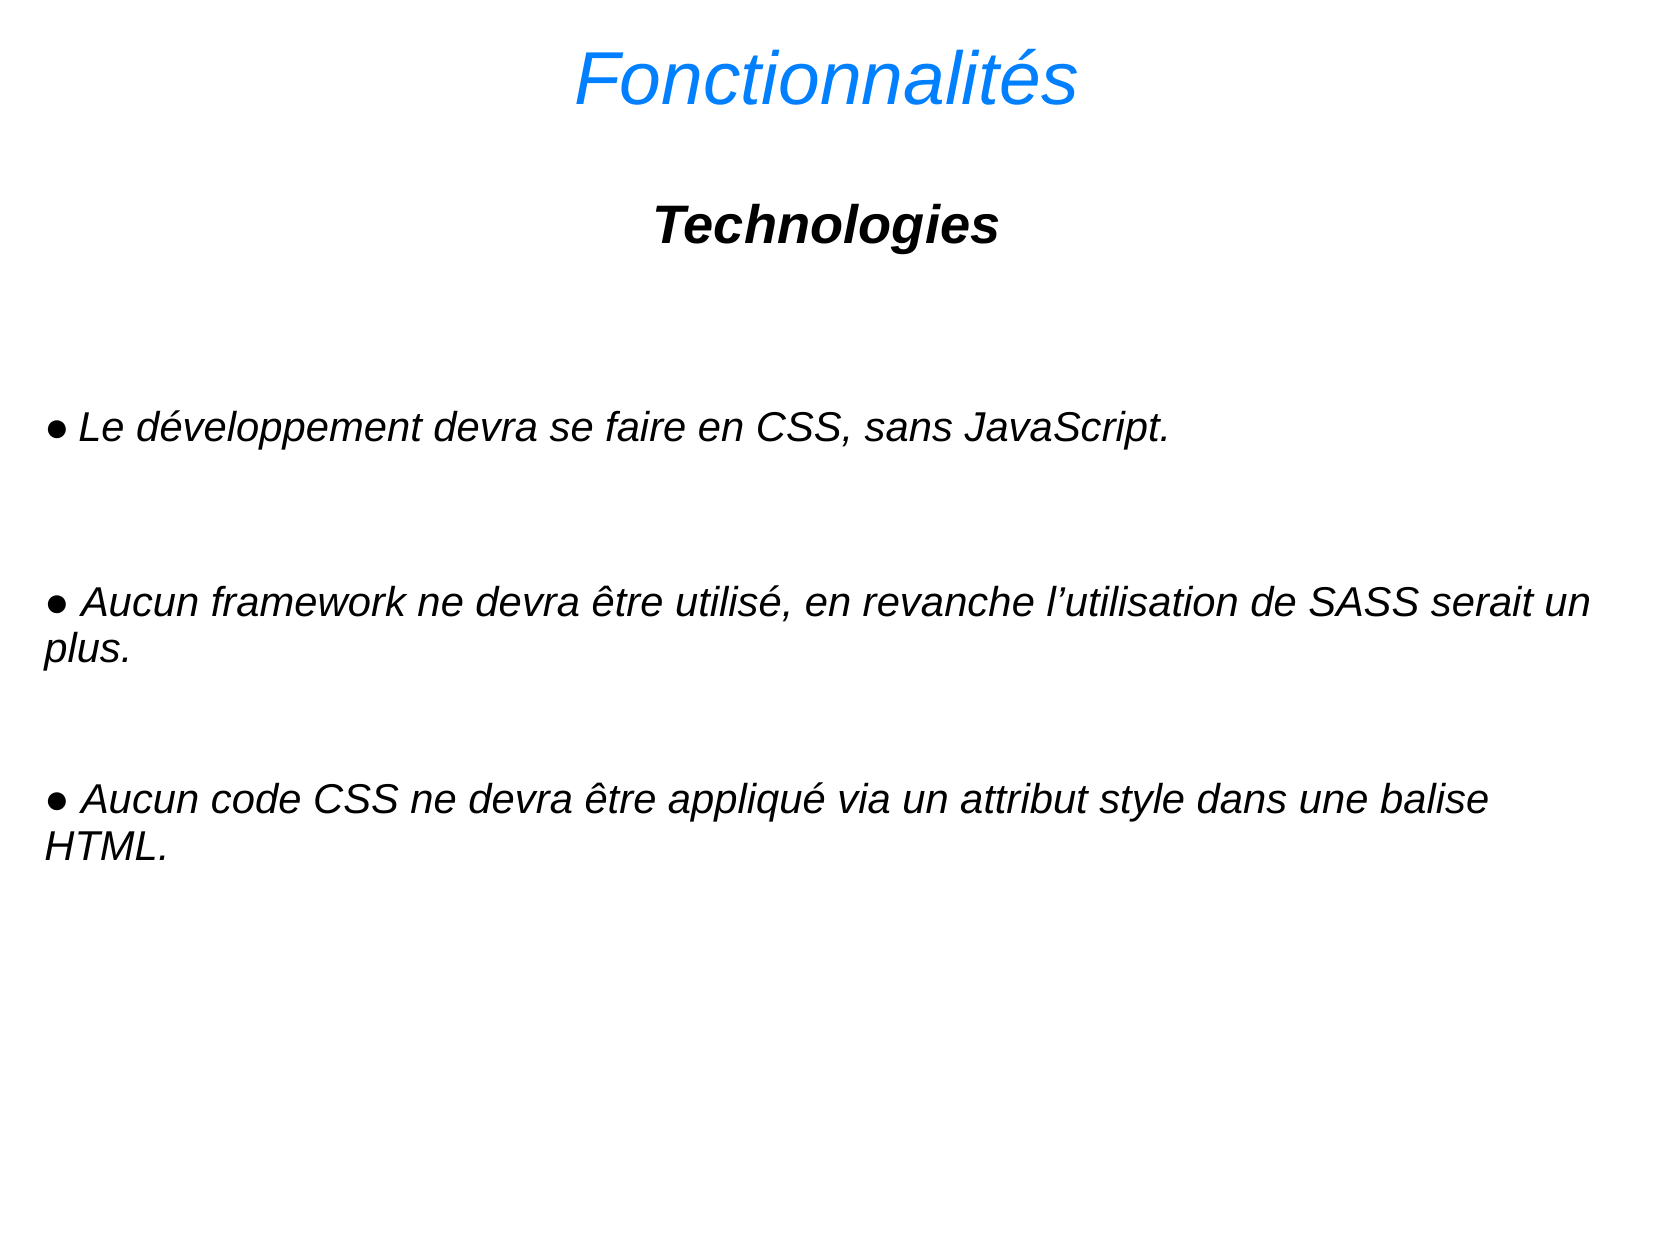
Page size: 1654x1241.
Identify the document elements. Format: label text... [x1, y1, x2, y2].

text_box Fonctionnalités Technologies ● Le développement devra se faire en CSS, sans JavaScript. ● Aucun framework ne devra être utilisé, en revanche l’utilisation de SASS serait un plus. ● Aucun code CSS ne devra être appliqué via un attribut style dans une balise HTML. [29, 29, 1625, 1083]
